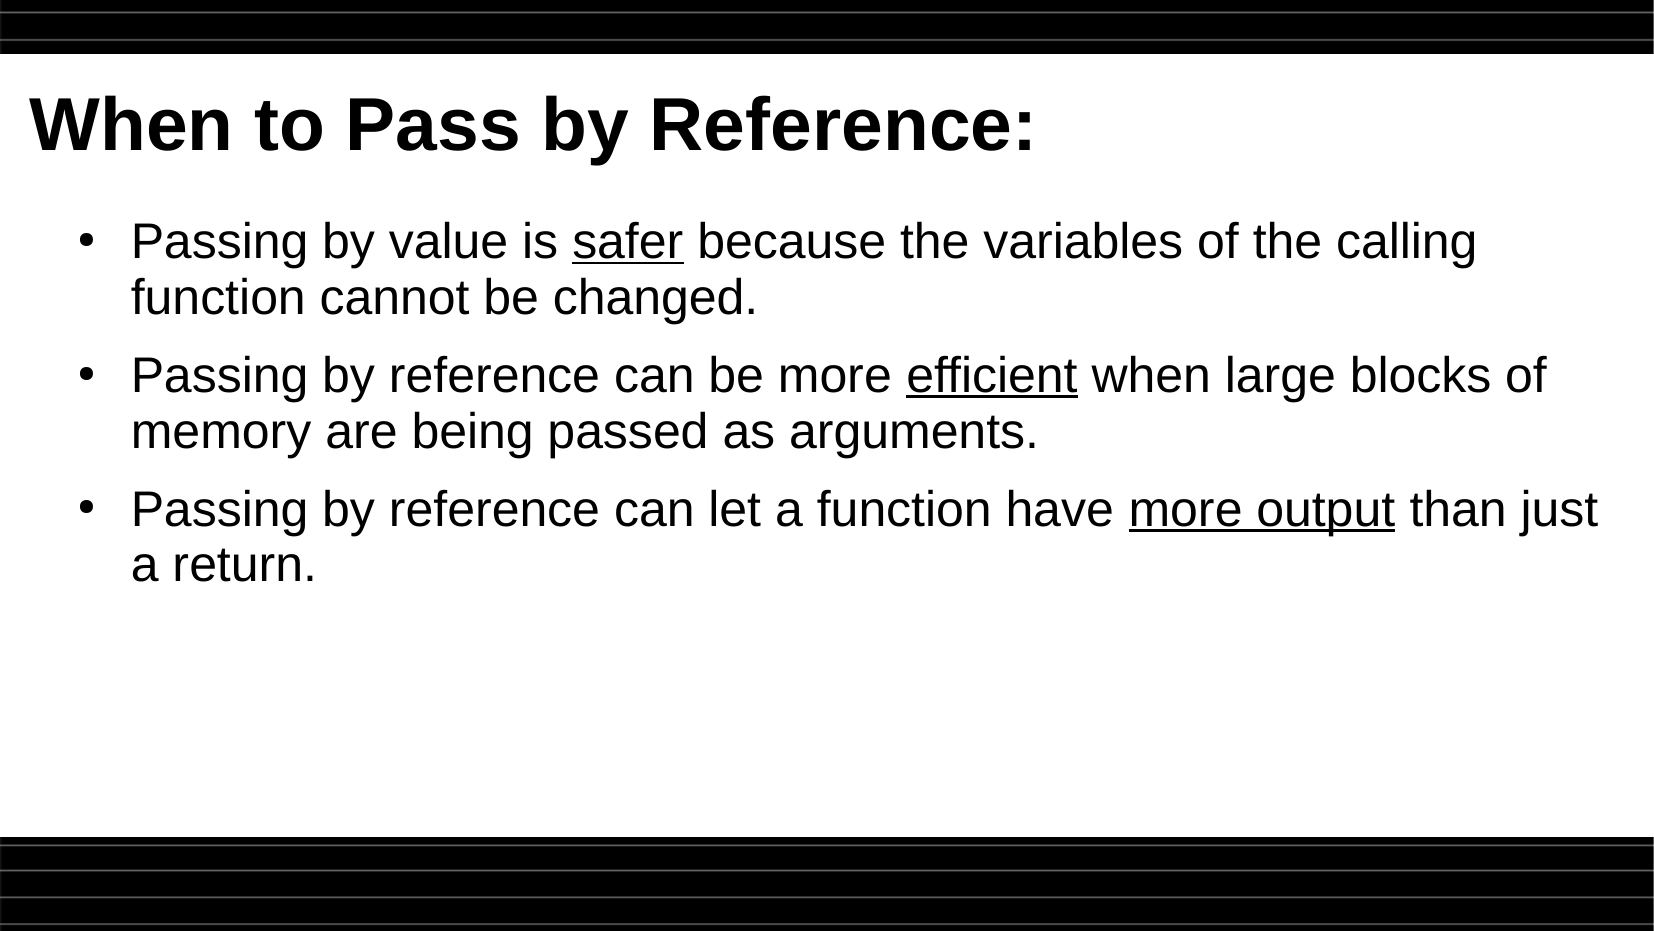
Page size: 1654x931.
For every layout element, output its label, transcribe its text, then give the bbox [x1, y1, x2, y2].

text_box When to Pass by Reference: [15, 75, 1606, 196]
picture [0, 0, 1654, 54]
picture [0, 837, 1654, 931]
list Passing by value is safer because the variables of the calling function cannot be changed. Passing by reference can be more efficient when large blocks of memory are being passed as arguments. Passing by reference can let a function have more output than just a return. [60, 213, 1636, 826]
